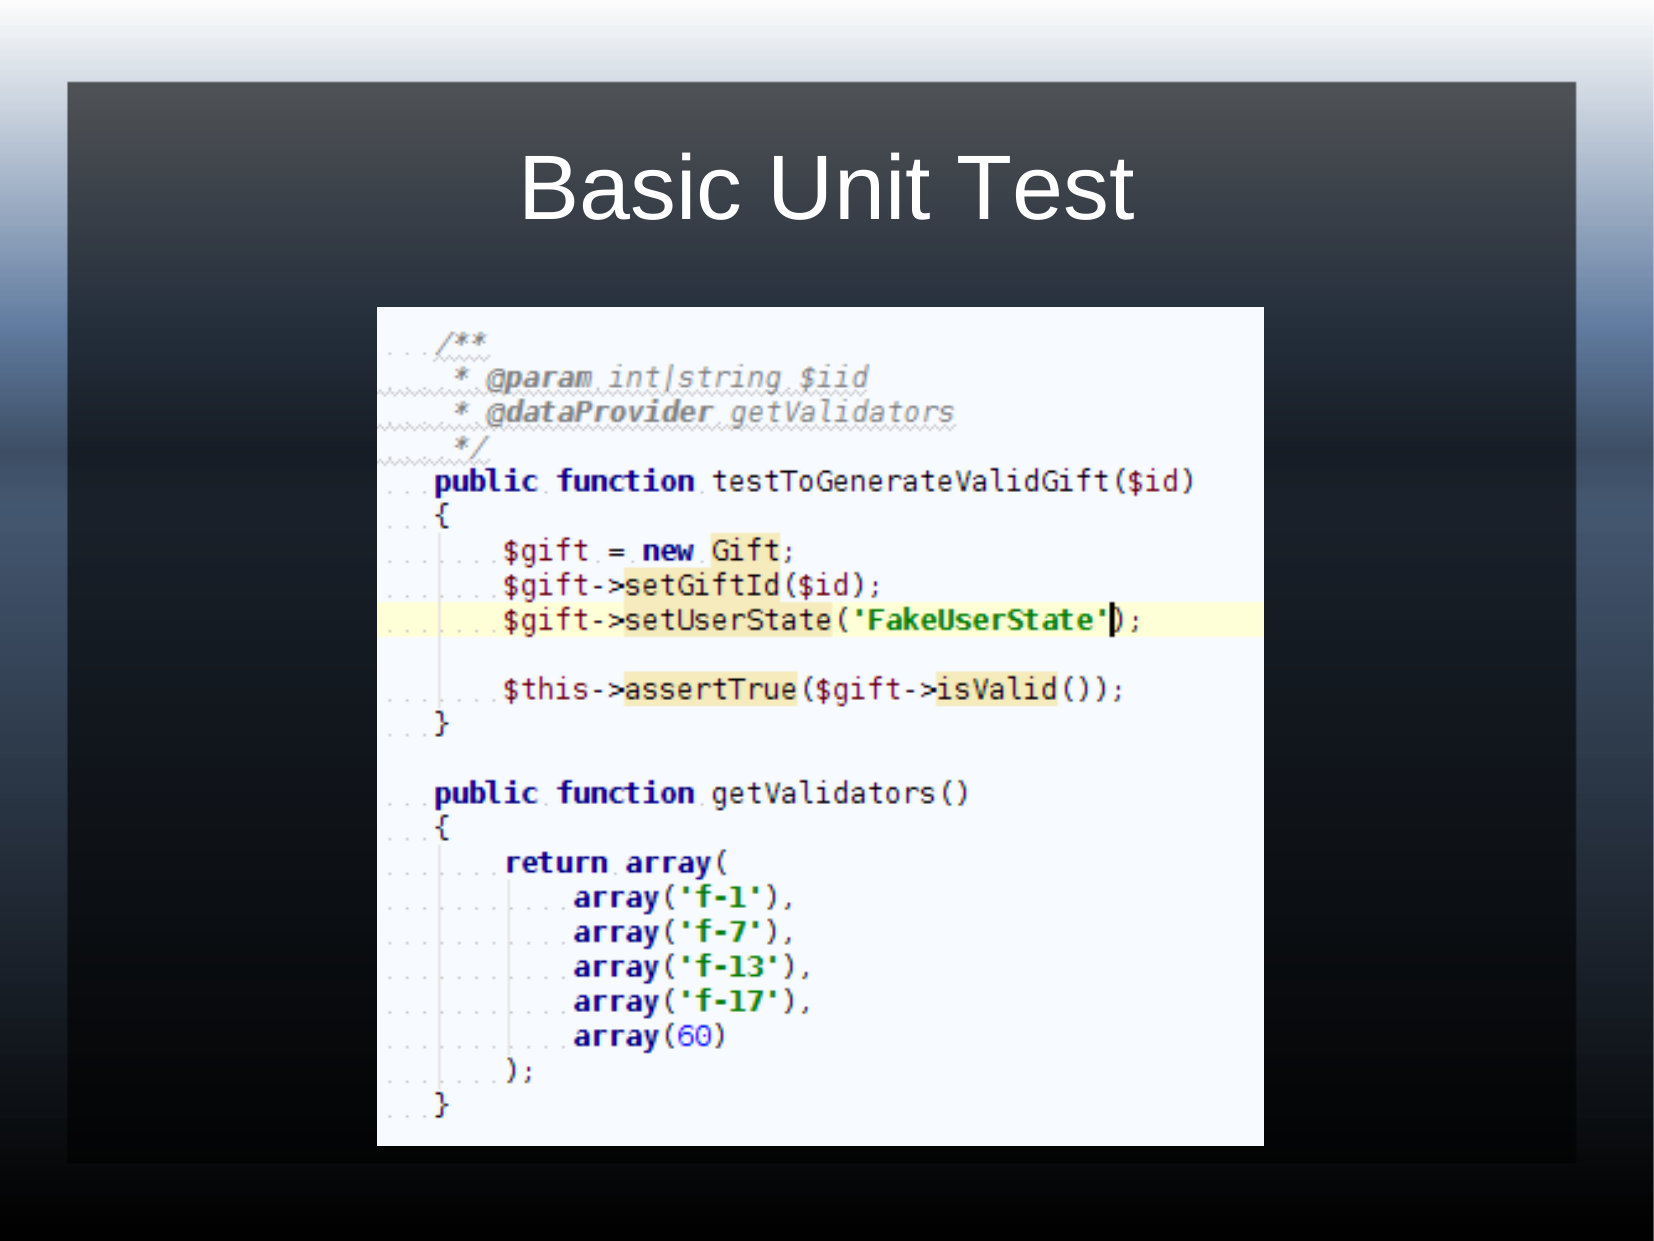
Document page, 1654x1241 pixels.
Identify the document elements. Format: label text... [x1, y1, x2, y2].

picture [0, 0, 1654, 1241]
title Basic Unit Test [82, 84, 1571, 292]
